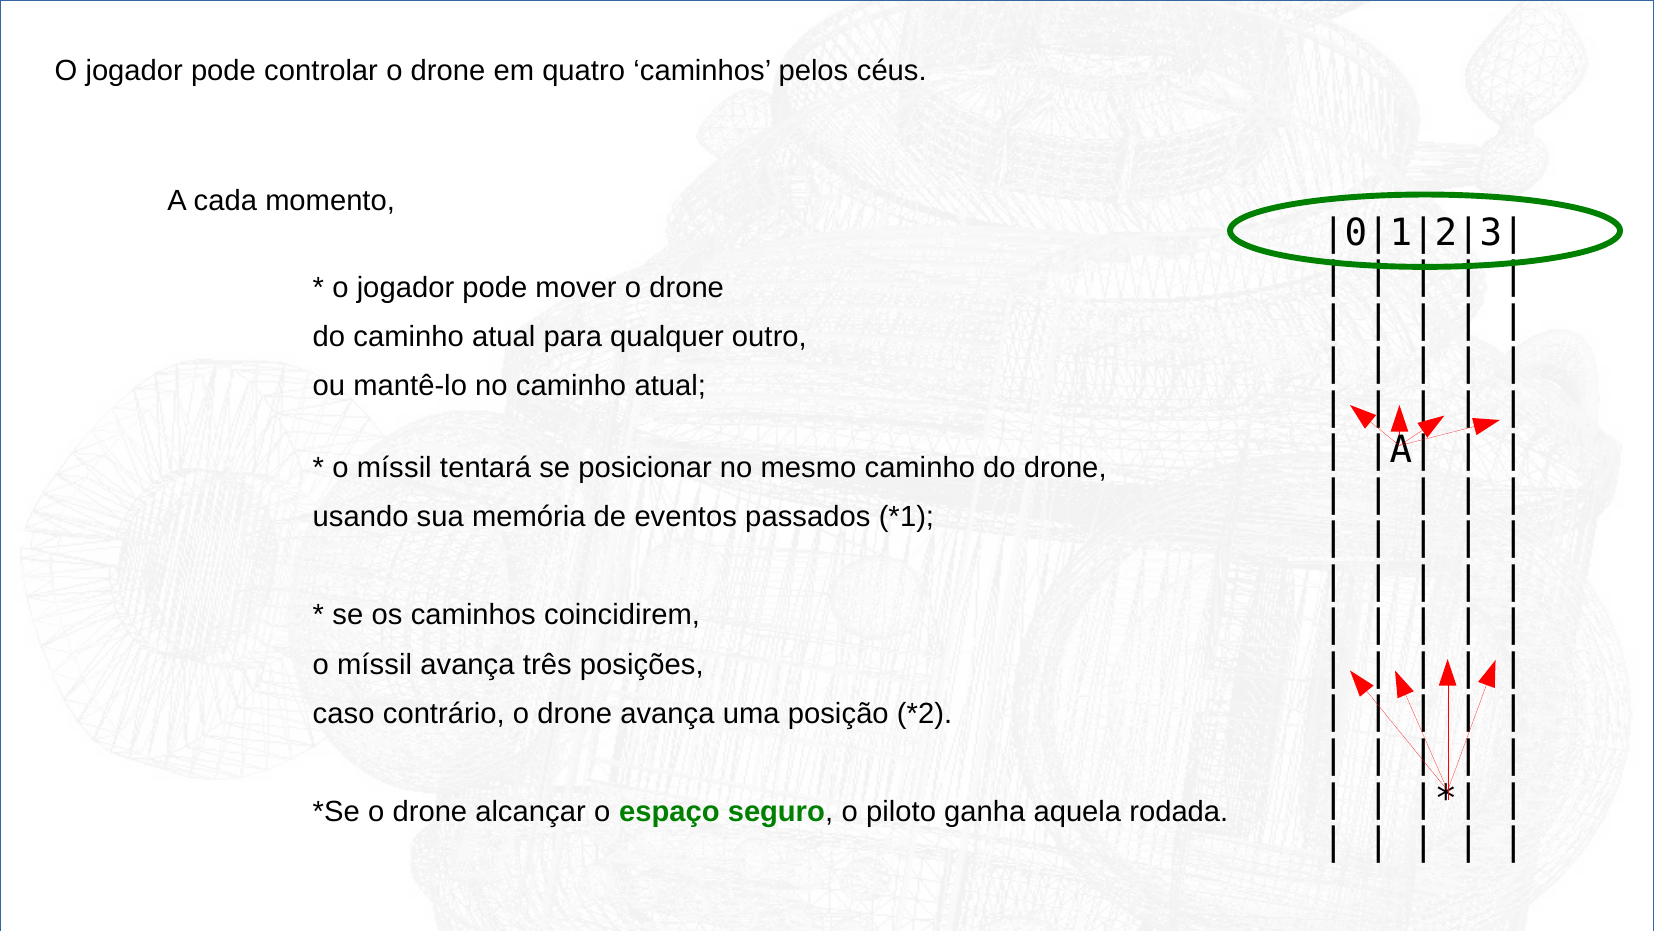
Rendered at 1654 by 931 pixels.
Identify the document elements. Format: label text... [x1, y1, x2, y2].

text_box |0|1|2|3| | | | | | | | | | | | | | | | | | | | | | |A| | | | | | | | | | | | | | | | | | | | | | | | | | | | | | | | | | | | | | | | |*| | | | | | | [1307, 263, 1540, 871]
text_box * o jogador pode mover o drone do caminho atual para qualquer outro, ou mantê-lo no caminho atual; * o míssil tentará se posicionar no mesmo caminho do drone, usando sua memória de eventos passados (*1); * se os caminhos coincidirem, o míssil avança três posições, caso contrário, o drone avança uma posição (*2). *Se o drone alcançar o espaço seguro, o piloto ganha aquela rodada. [297, 247, 1261, 901]
text_box A cada momento, [152, 160, 419, 225]
text_box O jogador pode controlar o drone em quatro ‘caminhos’ pelos céus. [39, 30, 1507, 121]
text_box |0|1|2|3| | | | | | | | | | | | | | | | | | | | | | |A| | | | | | | | | | | | | | | | | | | | | | | | | | | | | | | | | | | | | | | | |*| | | | | | | [1307, 203, 1540, 263]
